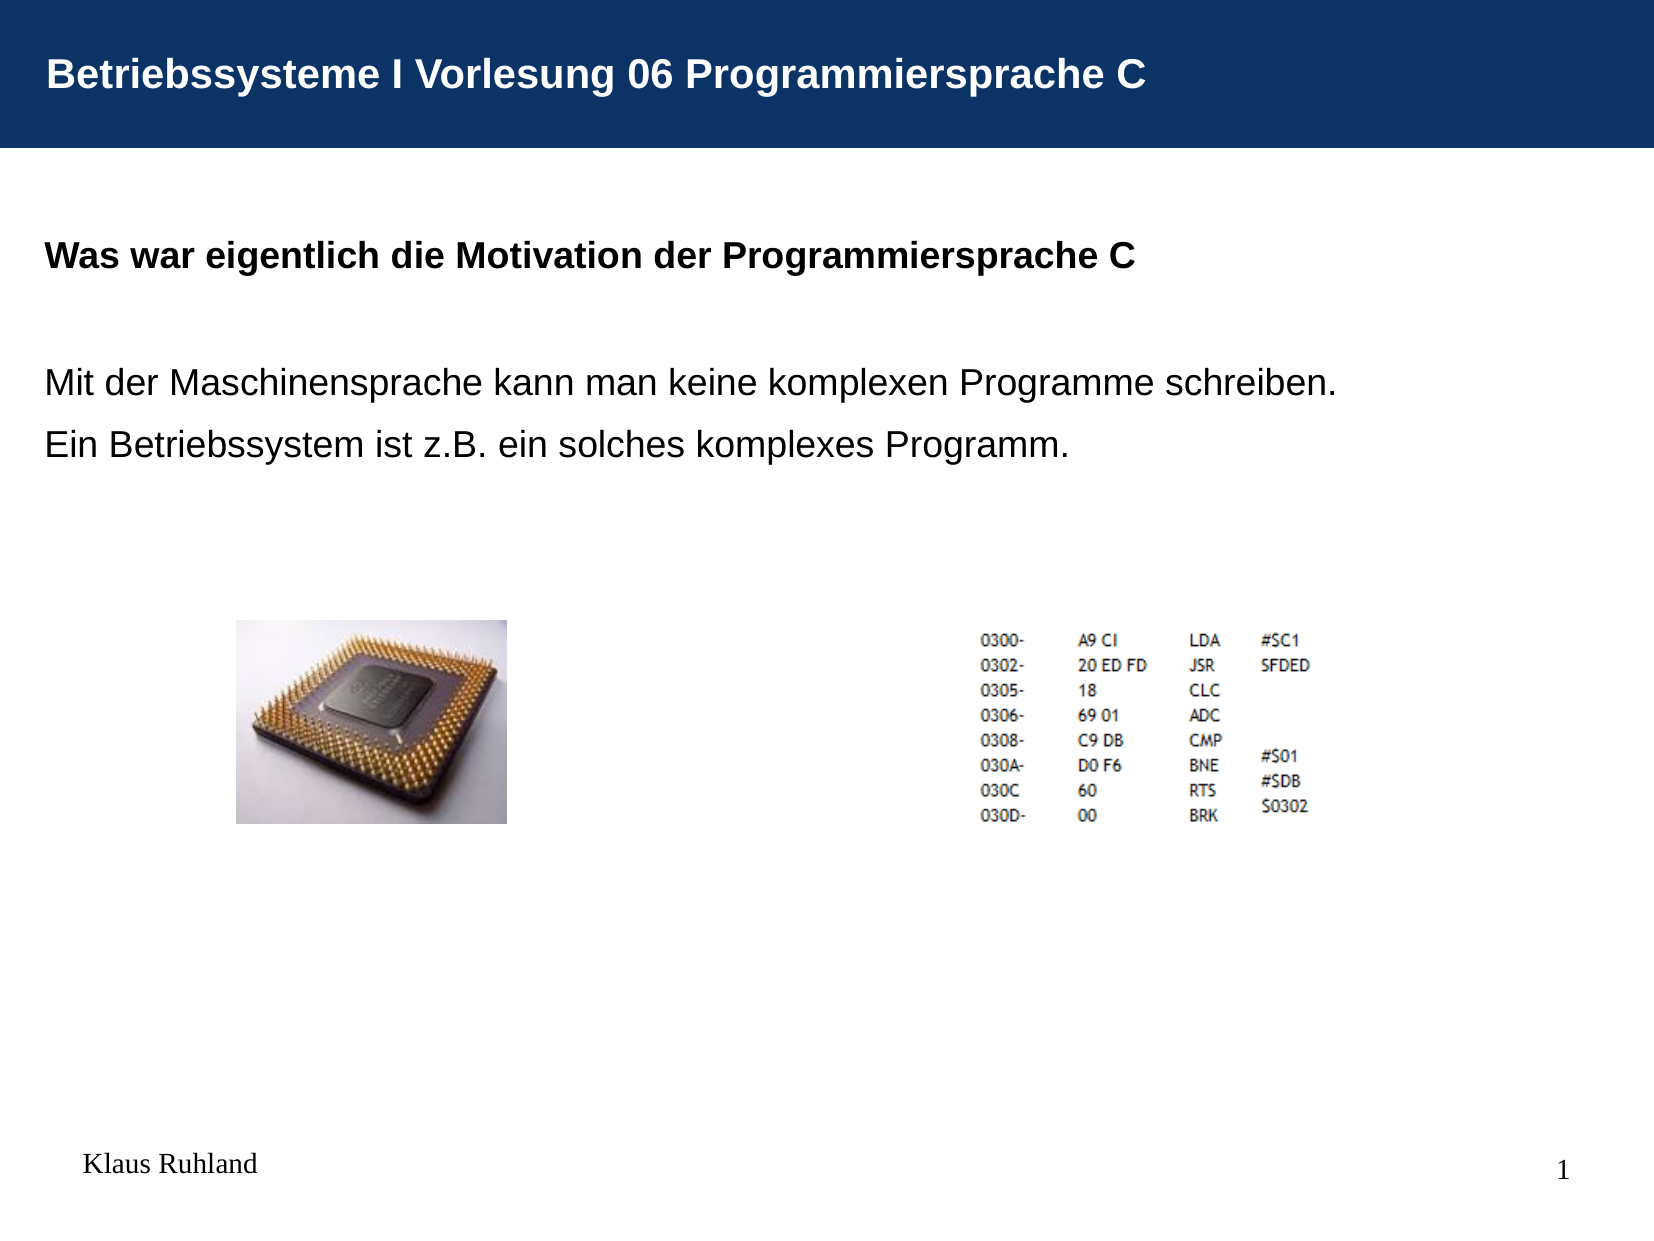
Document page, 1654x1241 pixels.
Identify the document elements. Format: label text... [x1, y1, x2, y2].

text_box Was war eigentlich die Motivation der Programmiersprache C Mit der Maschinensprache kann man keine komplexen Programme schreiben. Ein Betriebssystem ist z.B. ein solches komplexes Programm. [29, 206, 1565, 1001]
picture [236, 620, 507, 824]
picture [970, 620, 1329, 828]
